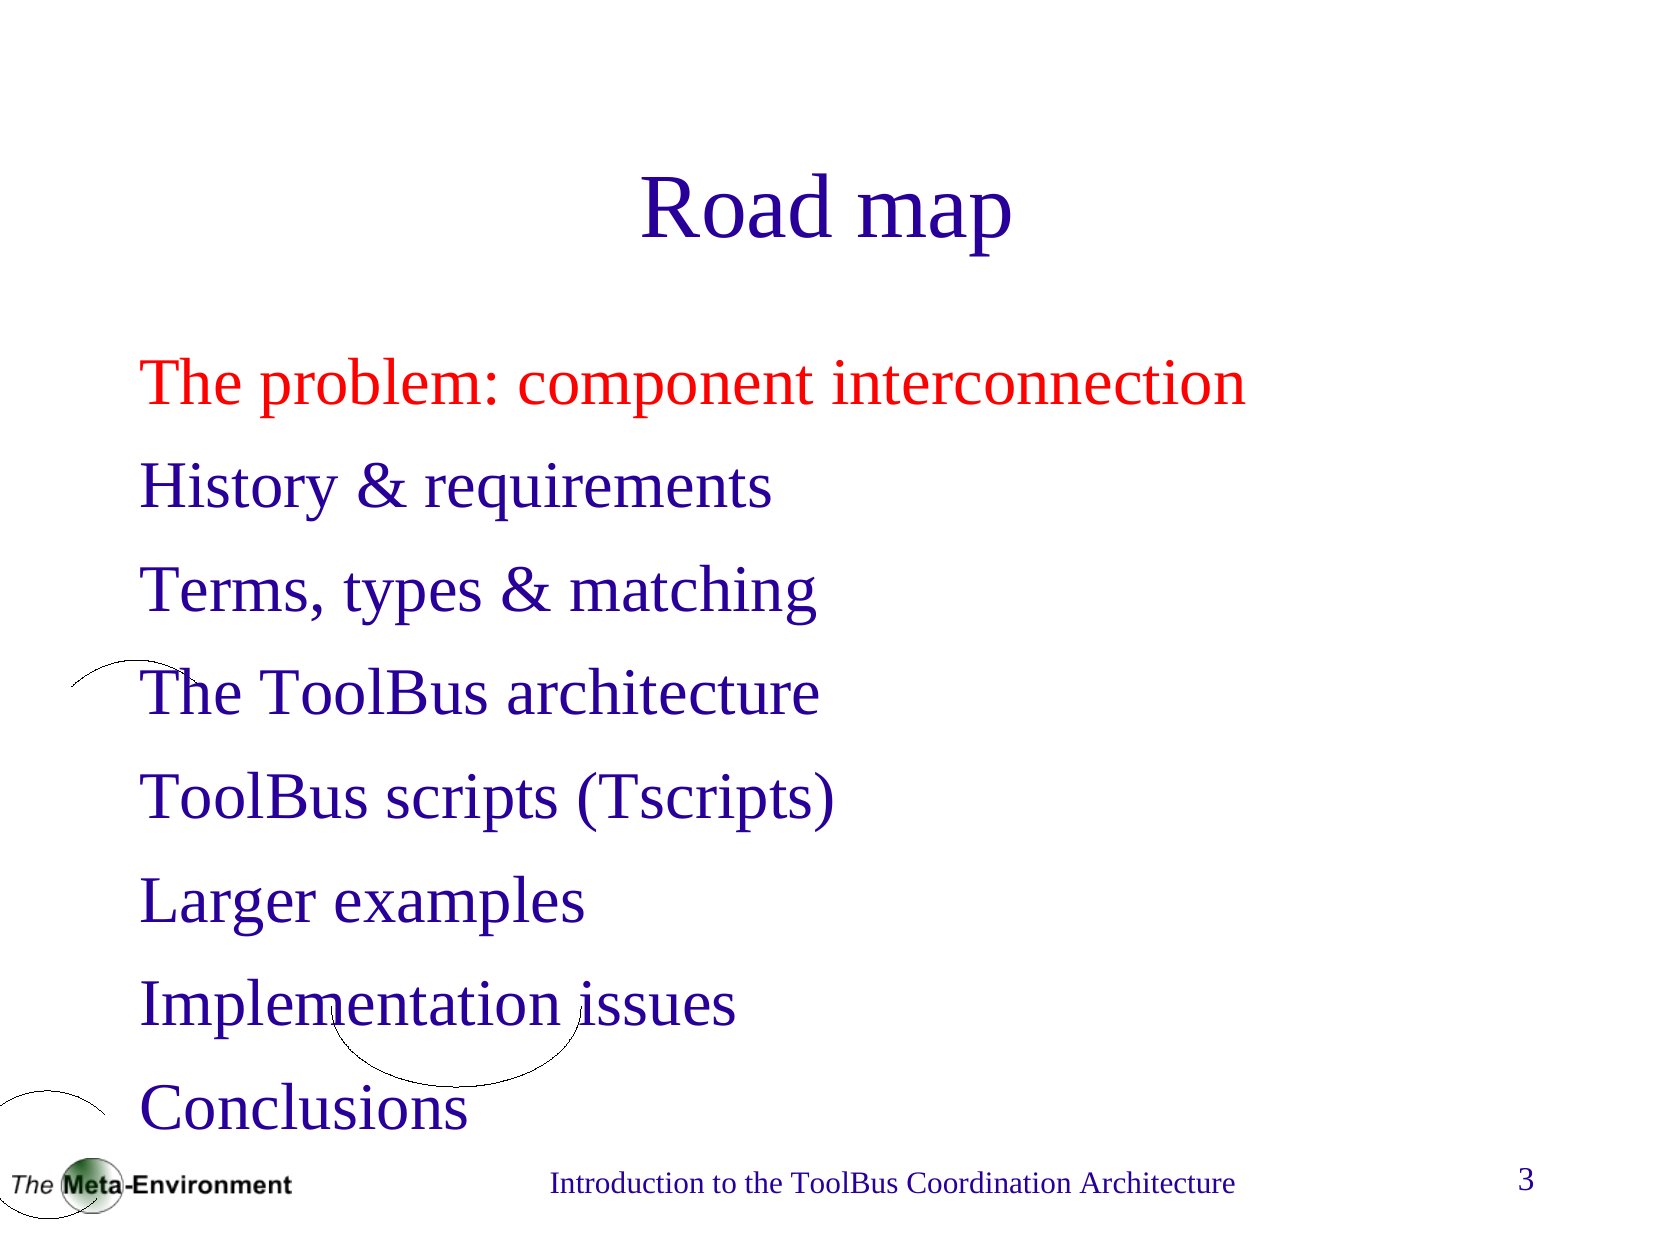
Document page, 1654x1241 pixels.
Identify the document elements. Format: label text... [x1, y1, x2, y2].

picture [12, 1158, 292, 1214]
title Road map [121, 102, 1534, 311]
list The problem: component interconnection History & requirements Terms, types & matching The ToolBus architecture ToolBus scripts (Tscripts) Larger examples Implementation issues Conclusions [121, 344, 1534, 1144]
